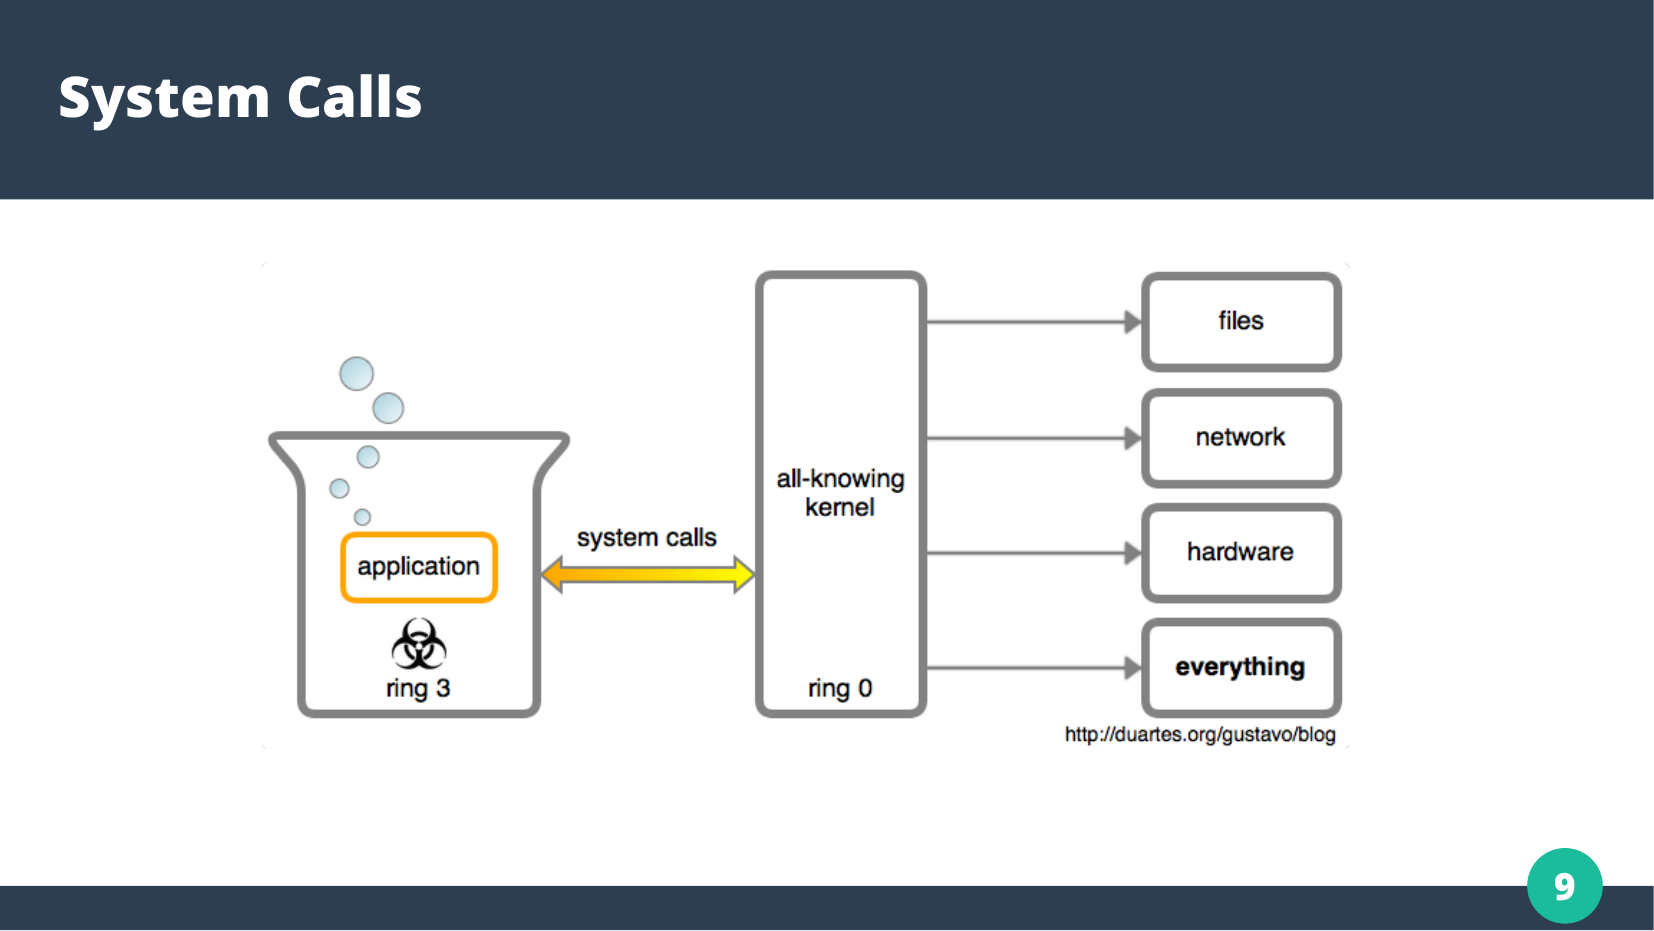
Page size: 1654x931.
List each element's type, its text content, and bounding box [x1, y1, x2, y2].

title System Calls [59, 37, 1595, 155]
picture [260, 262, 1351, 751]
